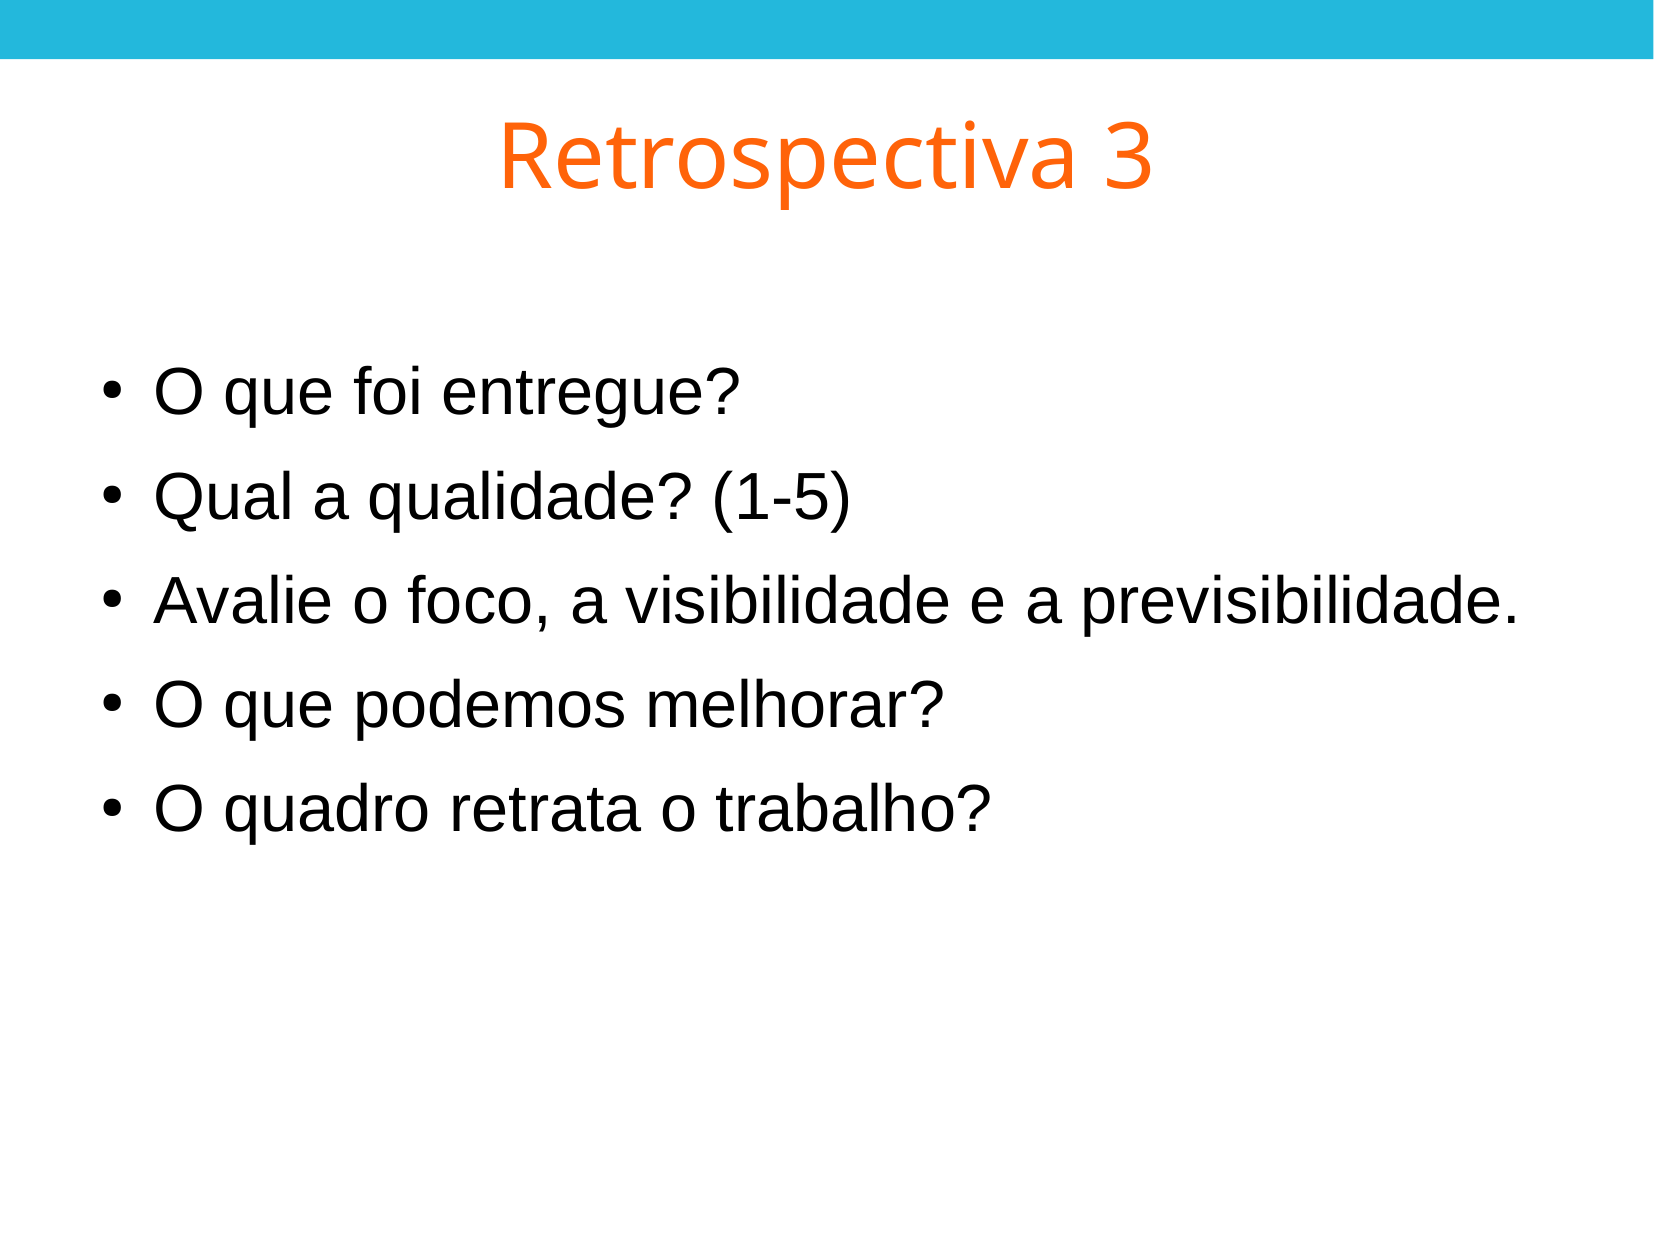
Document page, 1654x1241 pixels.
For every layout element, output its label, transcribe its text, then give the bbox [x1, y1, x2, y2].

title Retrospectiva 3 [82, 56, 1571, 250]
list O que foi entregue? Qual a qualidade? (1-5) Avalie o foco, a visibilidade e a previsibilidade. O que podemos melhorar? O quadro retrata o trabalho? [82, 354, 1571, 1182]
